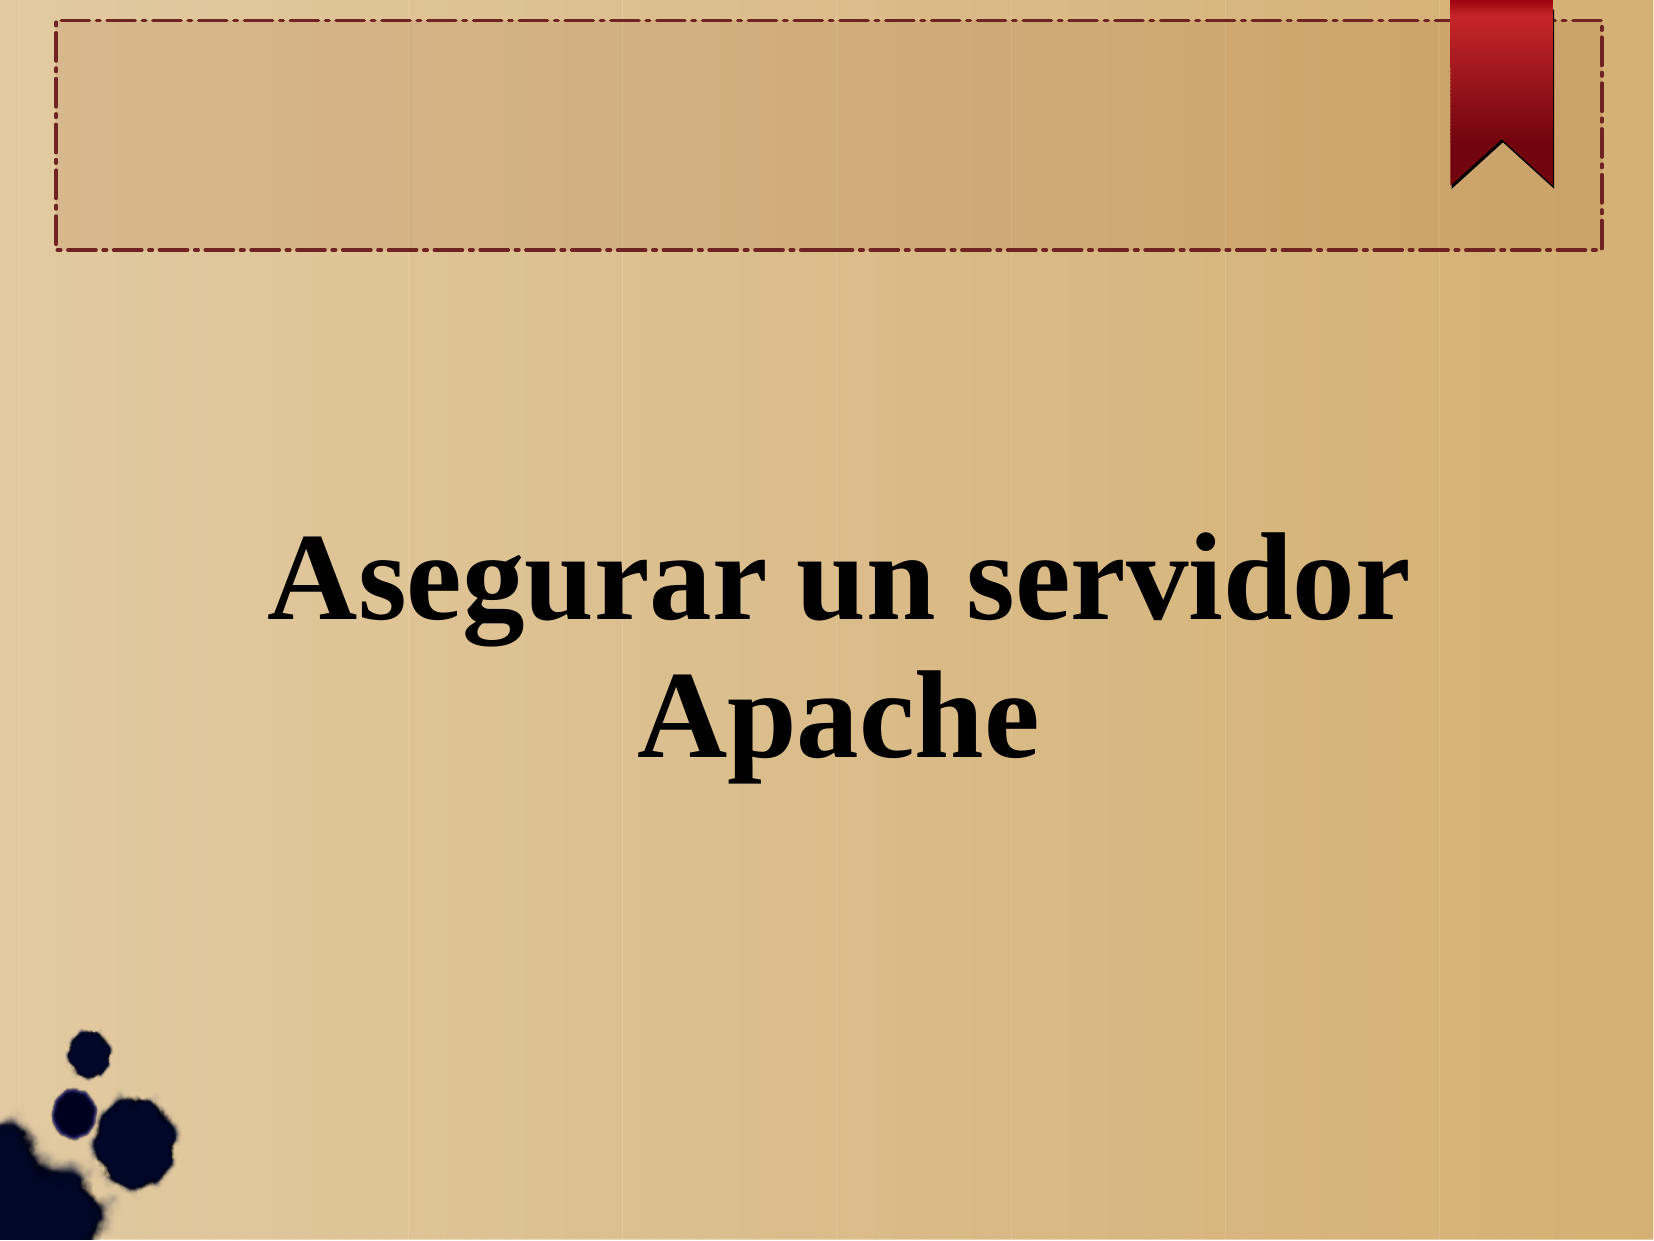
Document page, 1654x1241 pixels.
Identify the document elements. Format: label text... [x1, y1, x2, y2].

title Asegurar un servidor Apache [94, 507, 1583, 786]
